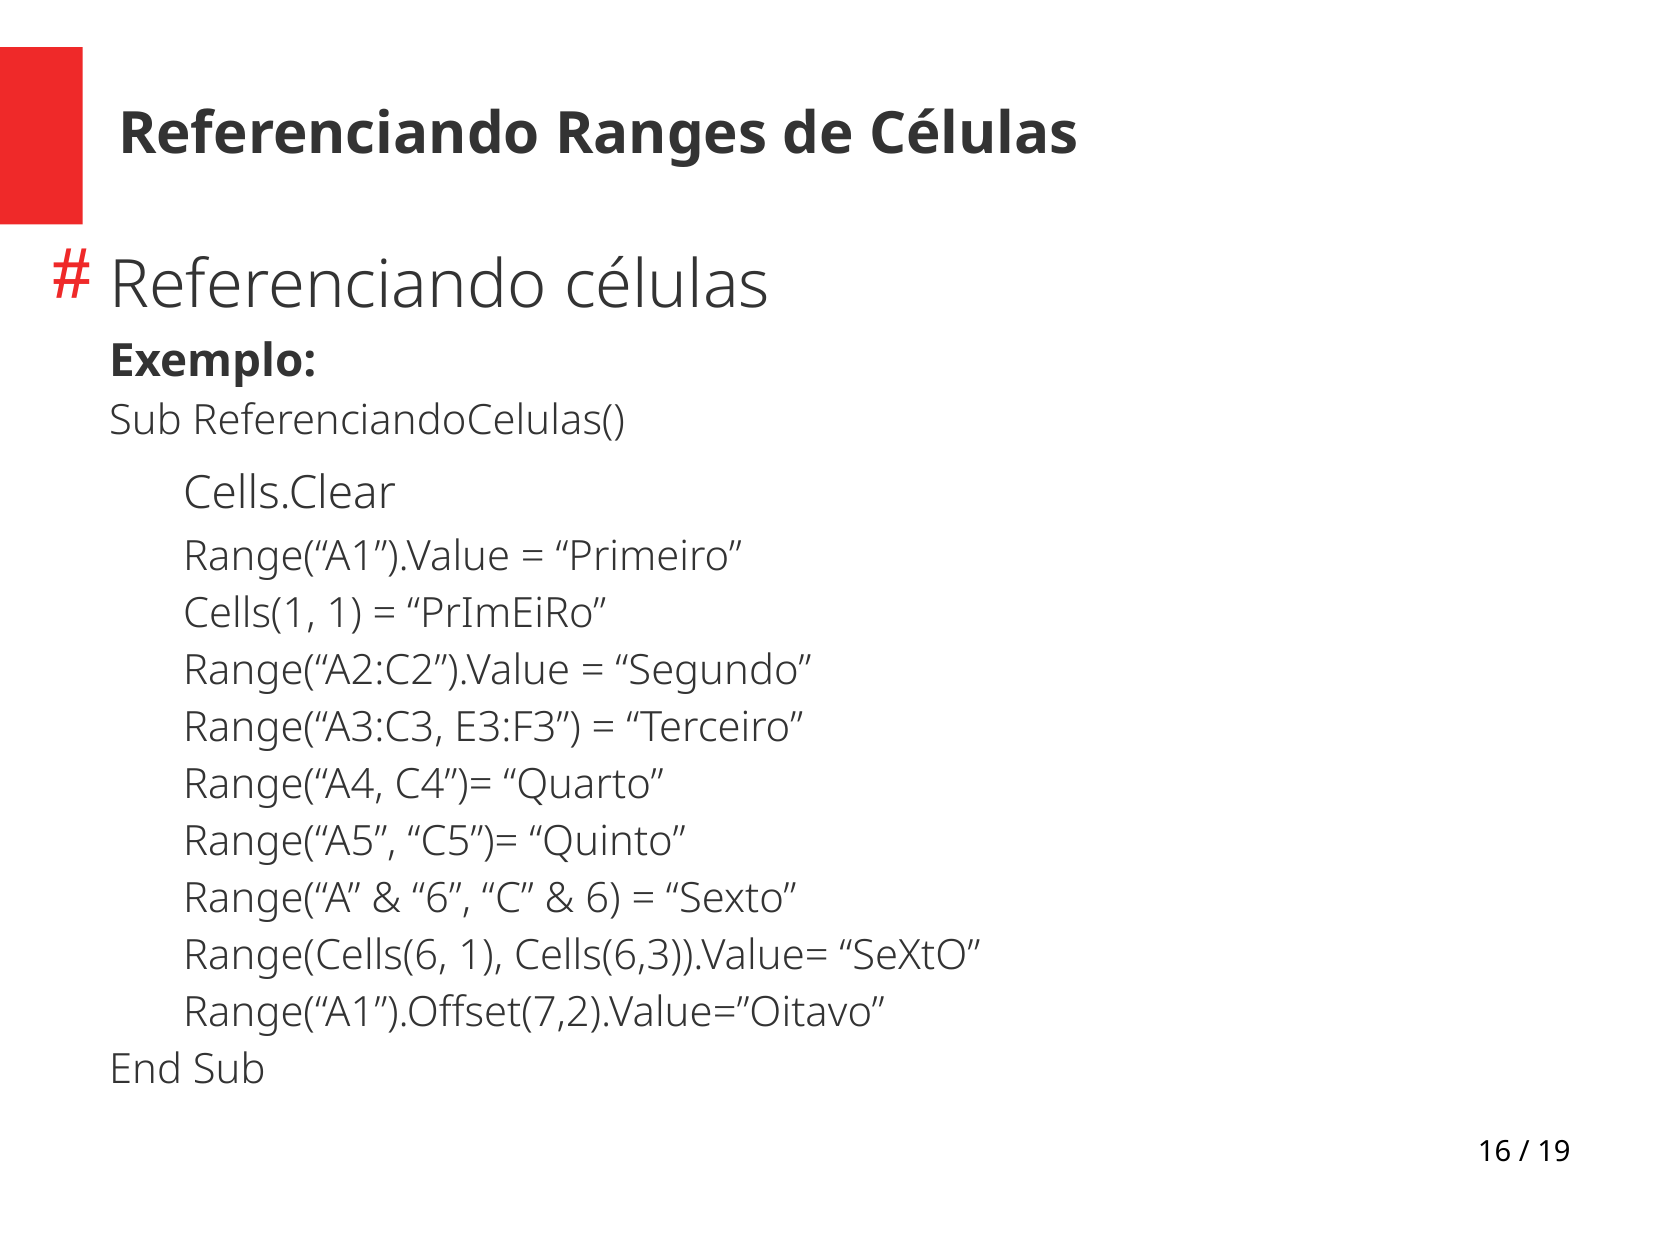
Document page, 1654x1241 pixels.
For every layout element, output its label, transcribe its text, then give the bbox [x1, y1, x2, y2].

title Referenciando Ranges de Células [118, 49, 1571, 213]
list Referenciando células Exemplo: Sub ReferenciandoCelulas() Cells.Clear Range(“A1”).Value = “Primeiro” Cells(1, 1) = “PrImEiRo” Range(“A2:C2”).Value = “Segundo” Range(“A3:C3, E3:F3”) = “Terceiro” Range(“A4, C4”)= “Quarto” Range(“A5”, “C5”)= “Quinto” Range(“A” & “6”, “C” & 6) = “Sexto” Range(Cells(6, 1), Cells(6,3)).Value= “SeXtO” Range(“A1”).Offset(7,2).Value=”Oitavo” End Sub [35, 236, 1607, 1111]
